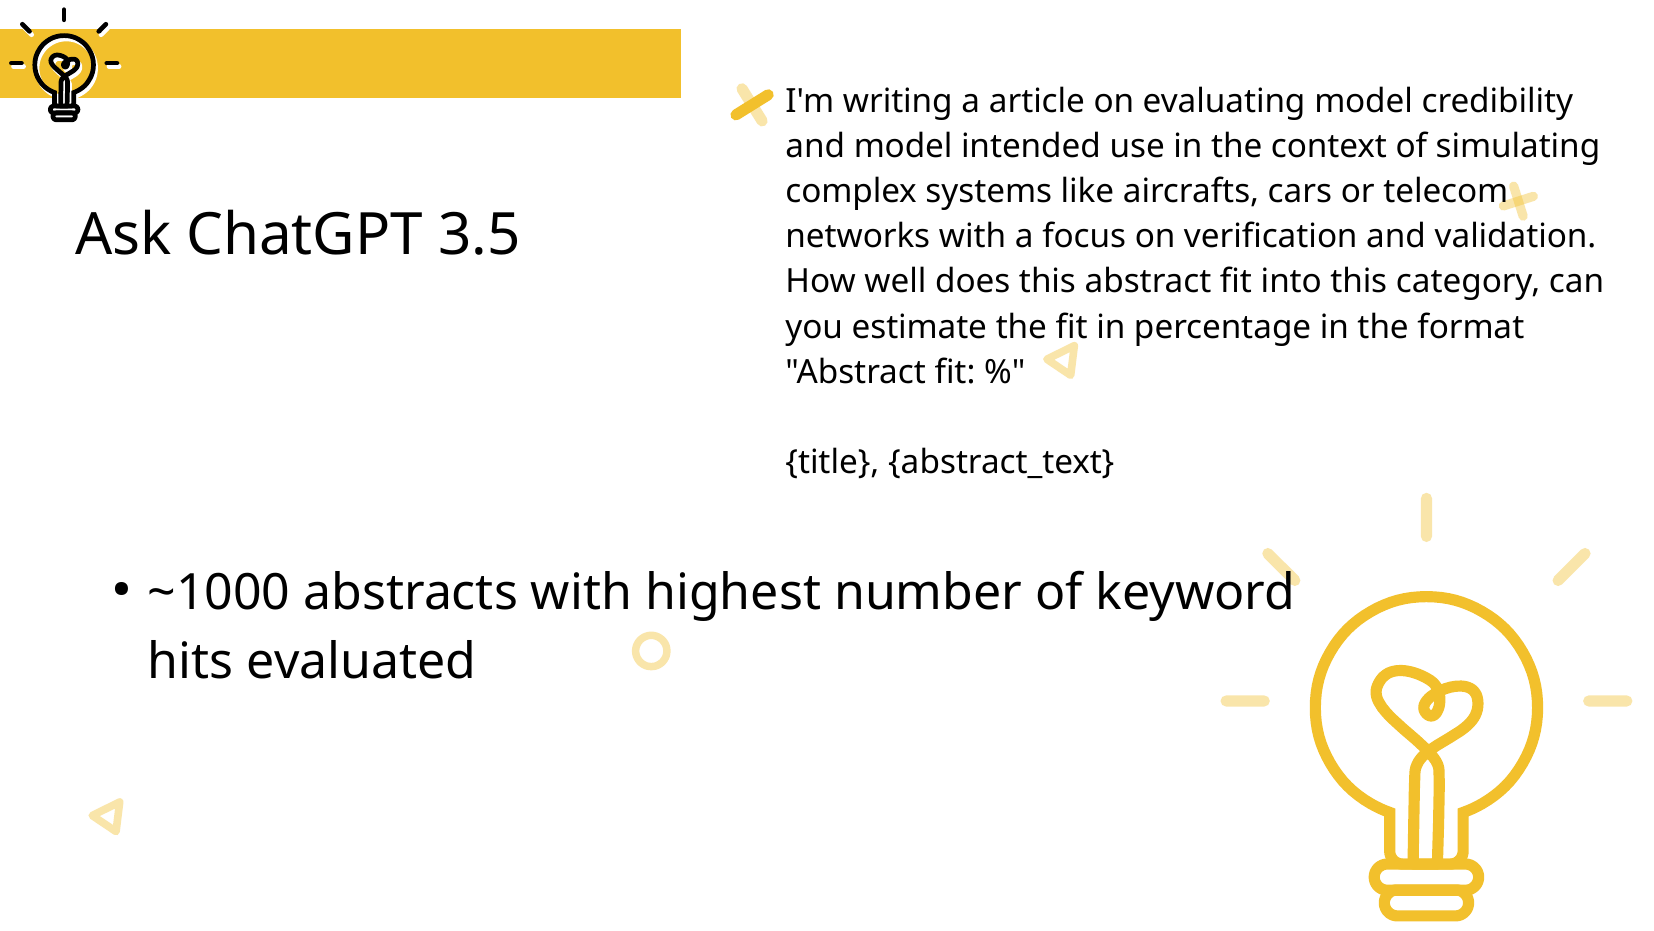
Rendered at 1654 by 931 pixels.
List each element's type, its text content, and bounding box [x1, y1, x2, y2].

text_box ~1000 abstracts with highest number of keyword hits evaluated [112, 467, 1358, 783]
title Ask ChatGPT 3.5 [75, 164, 750, 301]
text_box I'm writing a article on evaluating model credibility and model intended use in the context of simulating complex systems like aircrafts, cars or telecom networks with a focus on verification and validation. How well does this abstract fit into this category, can you estimate the fit in percentage in the format "Abstract fit: %" {title}, {abstract_text} [750, 64, 1613, 451]
